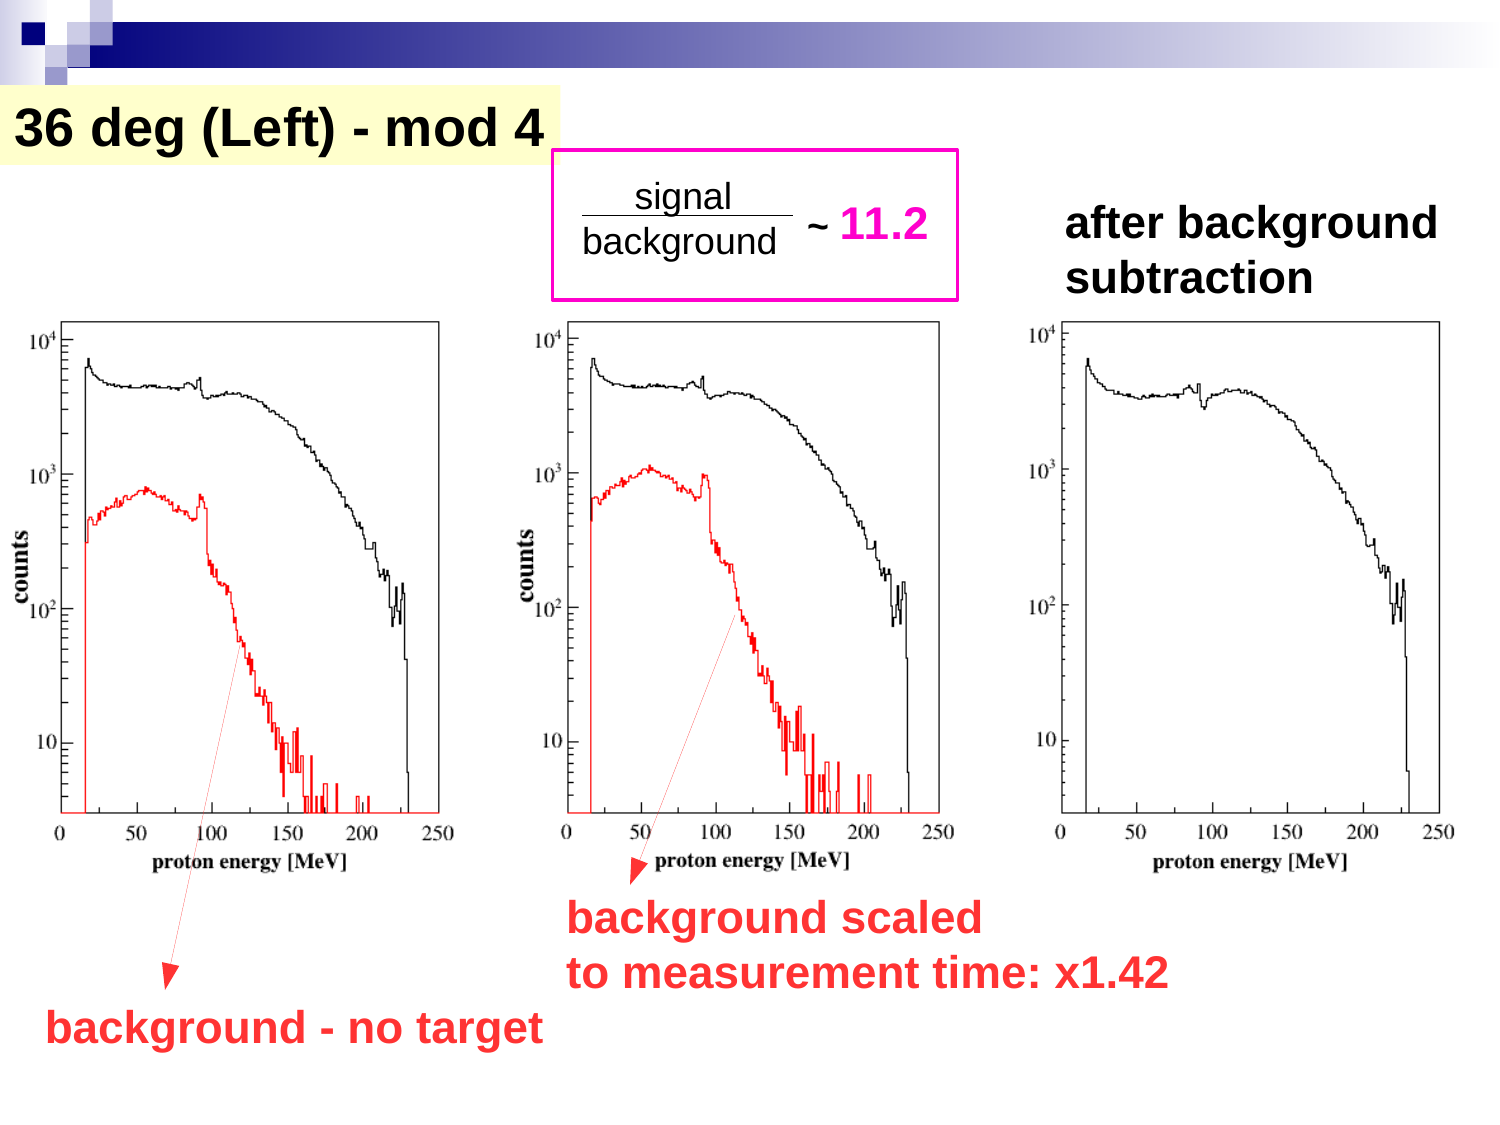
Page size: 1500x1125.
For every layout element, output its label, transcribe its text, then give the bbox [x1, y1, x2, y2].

text_box after background subtraction [1050, 185, 1467, 310]
text_box 36 deg (Left) - mod 4 [0, 85, 561, 165]
picture [0, 254, 1500, 881]
text_box ~ 11.2 [792, 186, 956, 271]
picture [554, 254, 956, 298]
text_box signal background [567, 164, 814, 270]
text_box background - no target [30, 990, 559, 1060]
text_box background scaled to measurement time: x1.42 [551, 880, 1223, 1006]
